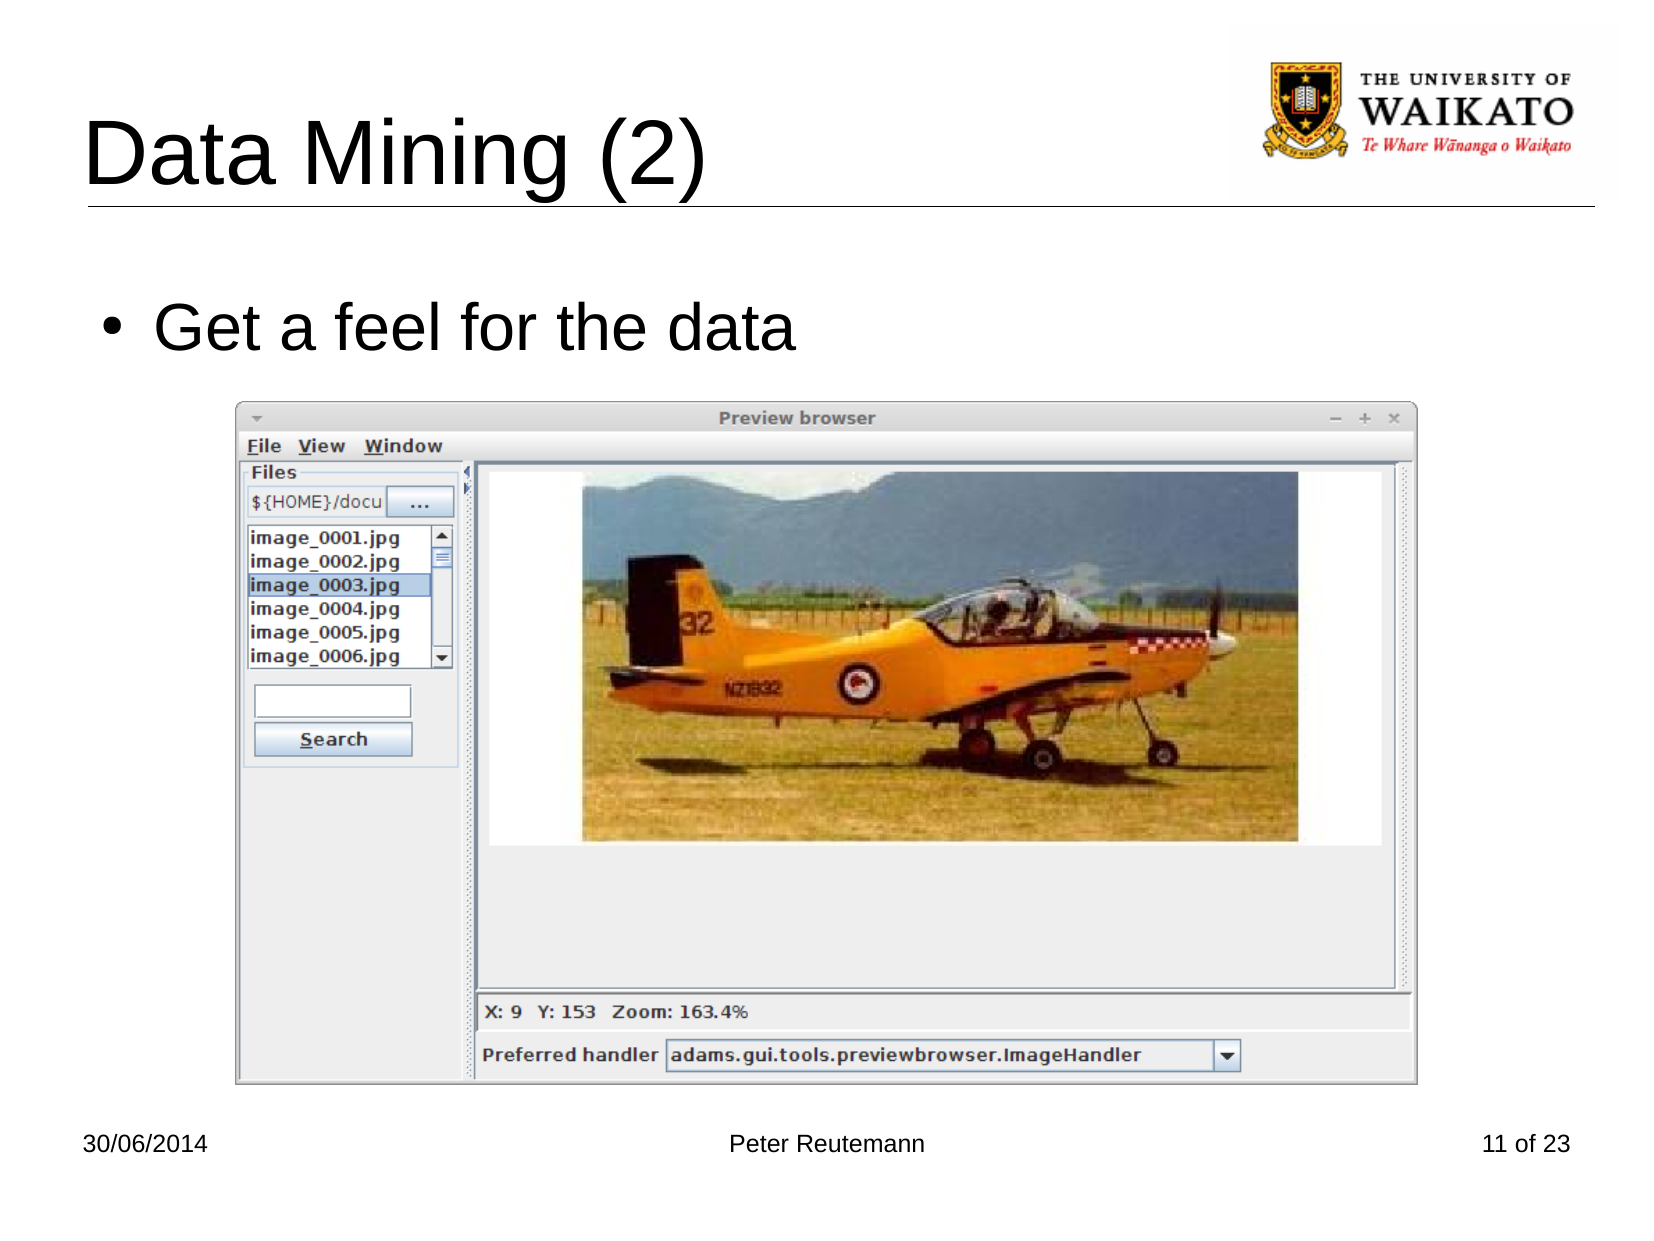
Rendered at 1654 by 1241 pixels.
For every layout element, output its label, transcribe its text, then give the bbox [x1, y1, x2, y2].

list Get a feel for the data [82, 290, 1571, 1010]
picture [1228, 24, 1619, 201]
title Data Mining (2) [82, 49, 1571, 257]
picture [235, 401, 1418, 1085]
